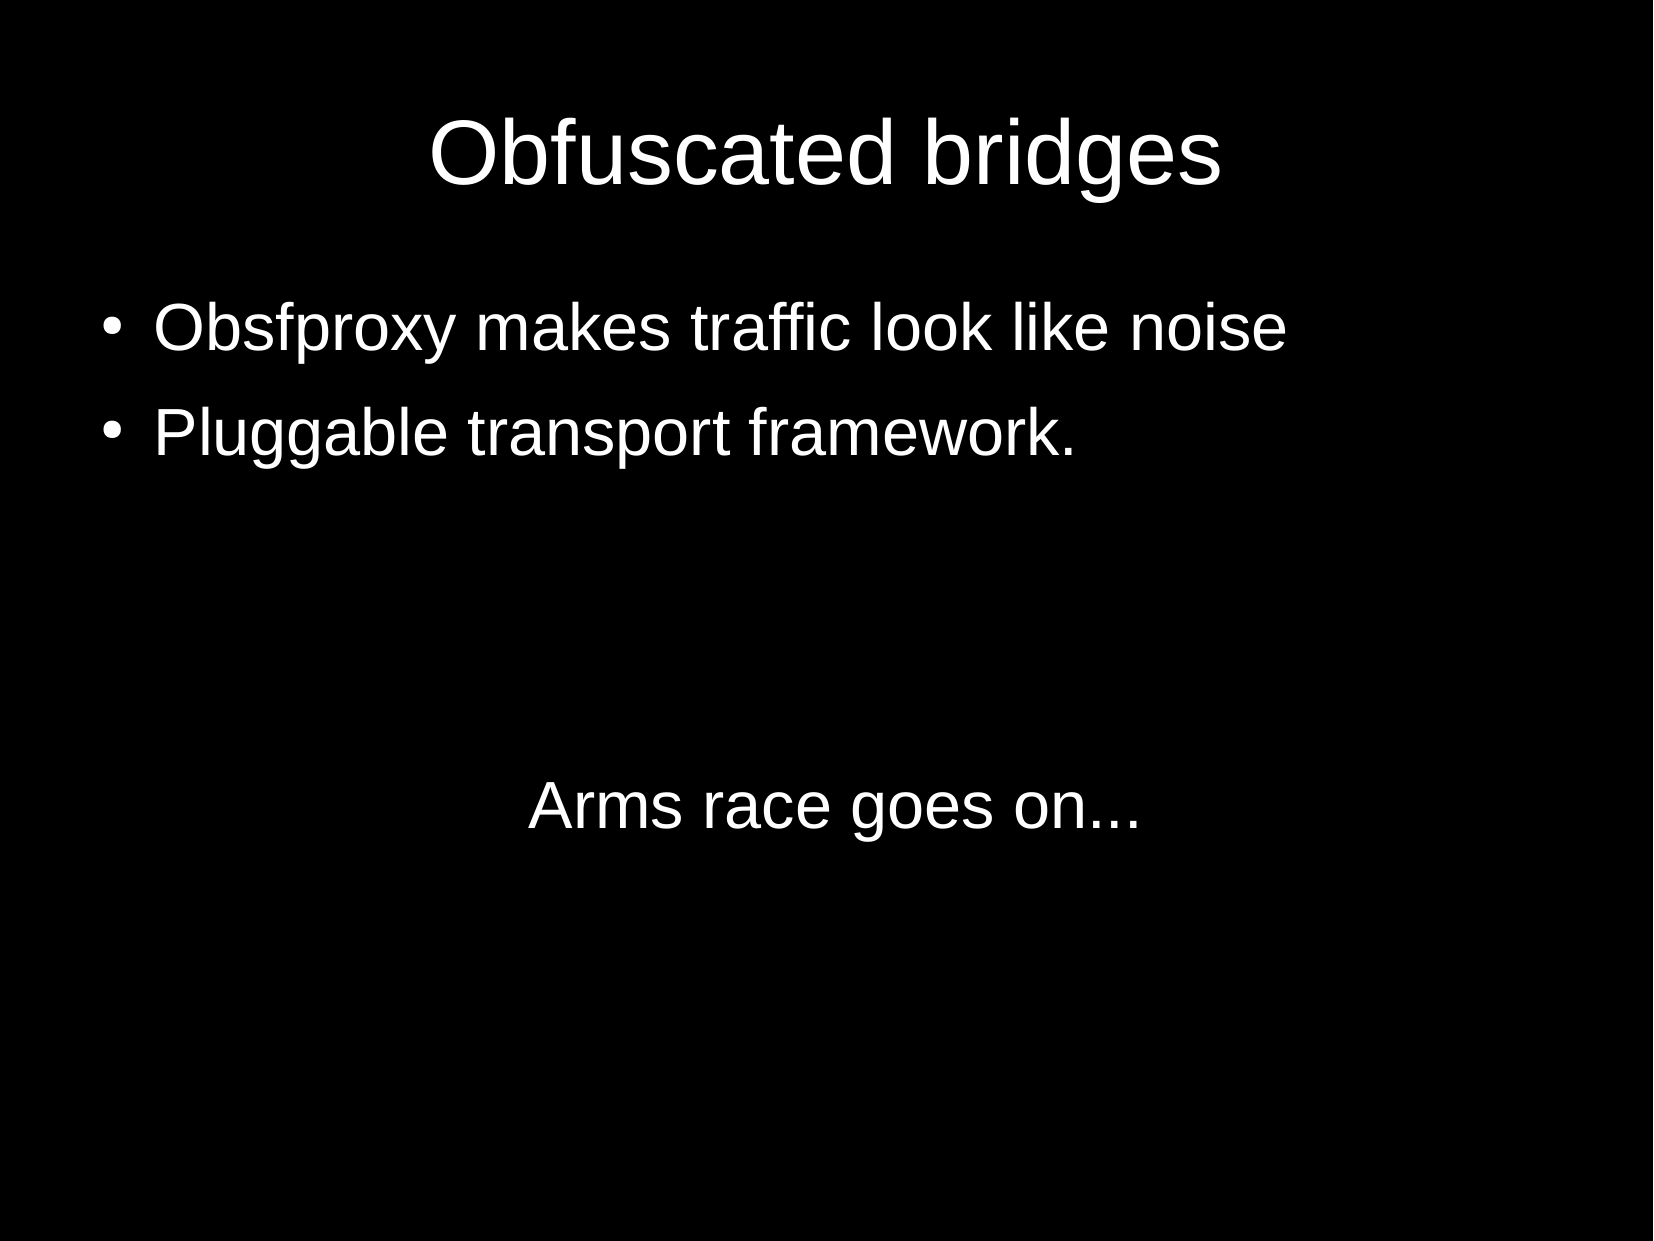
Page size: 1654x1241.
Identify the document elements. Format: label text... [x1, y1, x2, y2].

list Obsfproxy makes traffic look like noise Pluggable transport framework. Arms race goes on... [82, 290, 1538, 1010]
title Obfuscated bridges [82, 49, 1571, 257]
